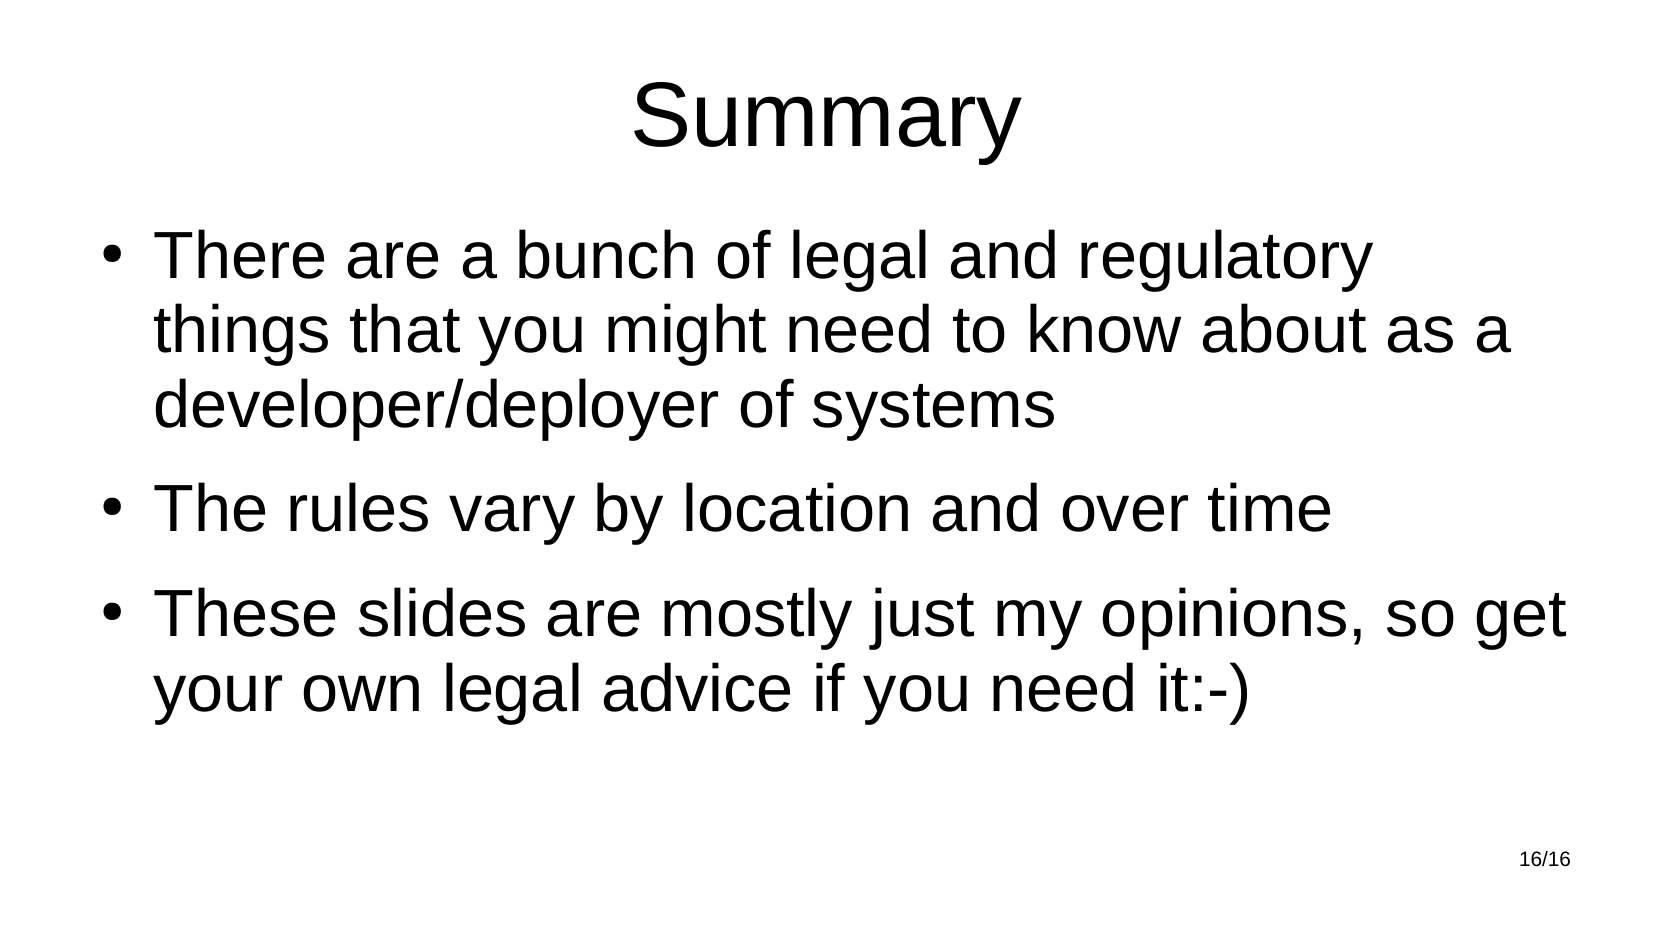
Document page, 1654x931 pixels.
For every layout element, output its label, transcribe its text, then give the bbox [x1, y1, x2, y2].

title Summary [82, 37, 1571, 193]
list There are a bunch of legal and regulatory things that you might need to know about as a developer/deployer of systems The rules vary by location and over time These slides are mostly just my opinions, so get your own legal advice if you need it:-) [82, 217, 1571, 758]
